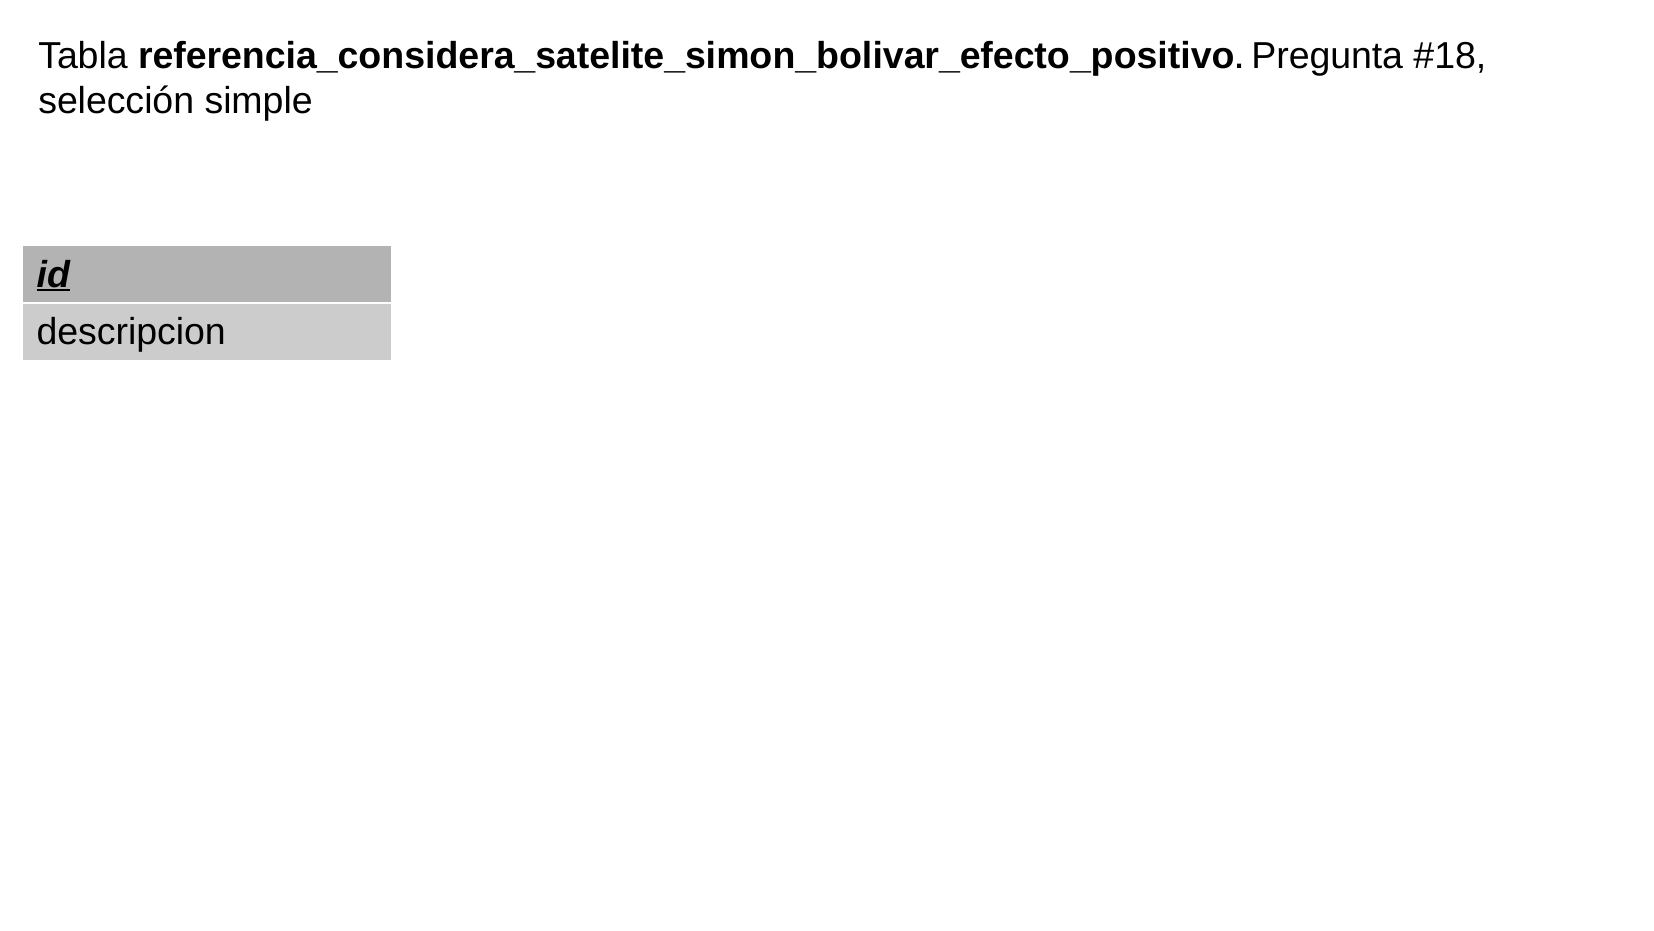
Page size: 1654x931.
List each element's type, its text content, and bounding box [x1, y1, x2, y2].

text_box Tabla referencia_considera_satelite_simon_bolivar_efecto_positivo. Pregunta #18, selección simple [23, 23, 1618, 165]
table_header id [23, 246, 391, 302]
table_cell descripcion [23, 304, 391, 360]
